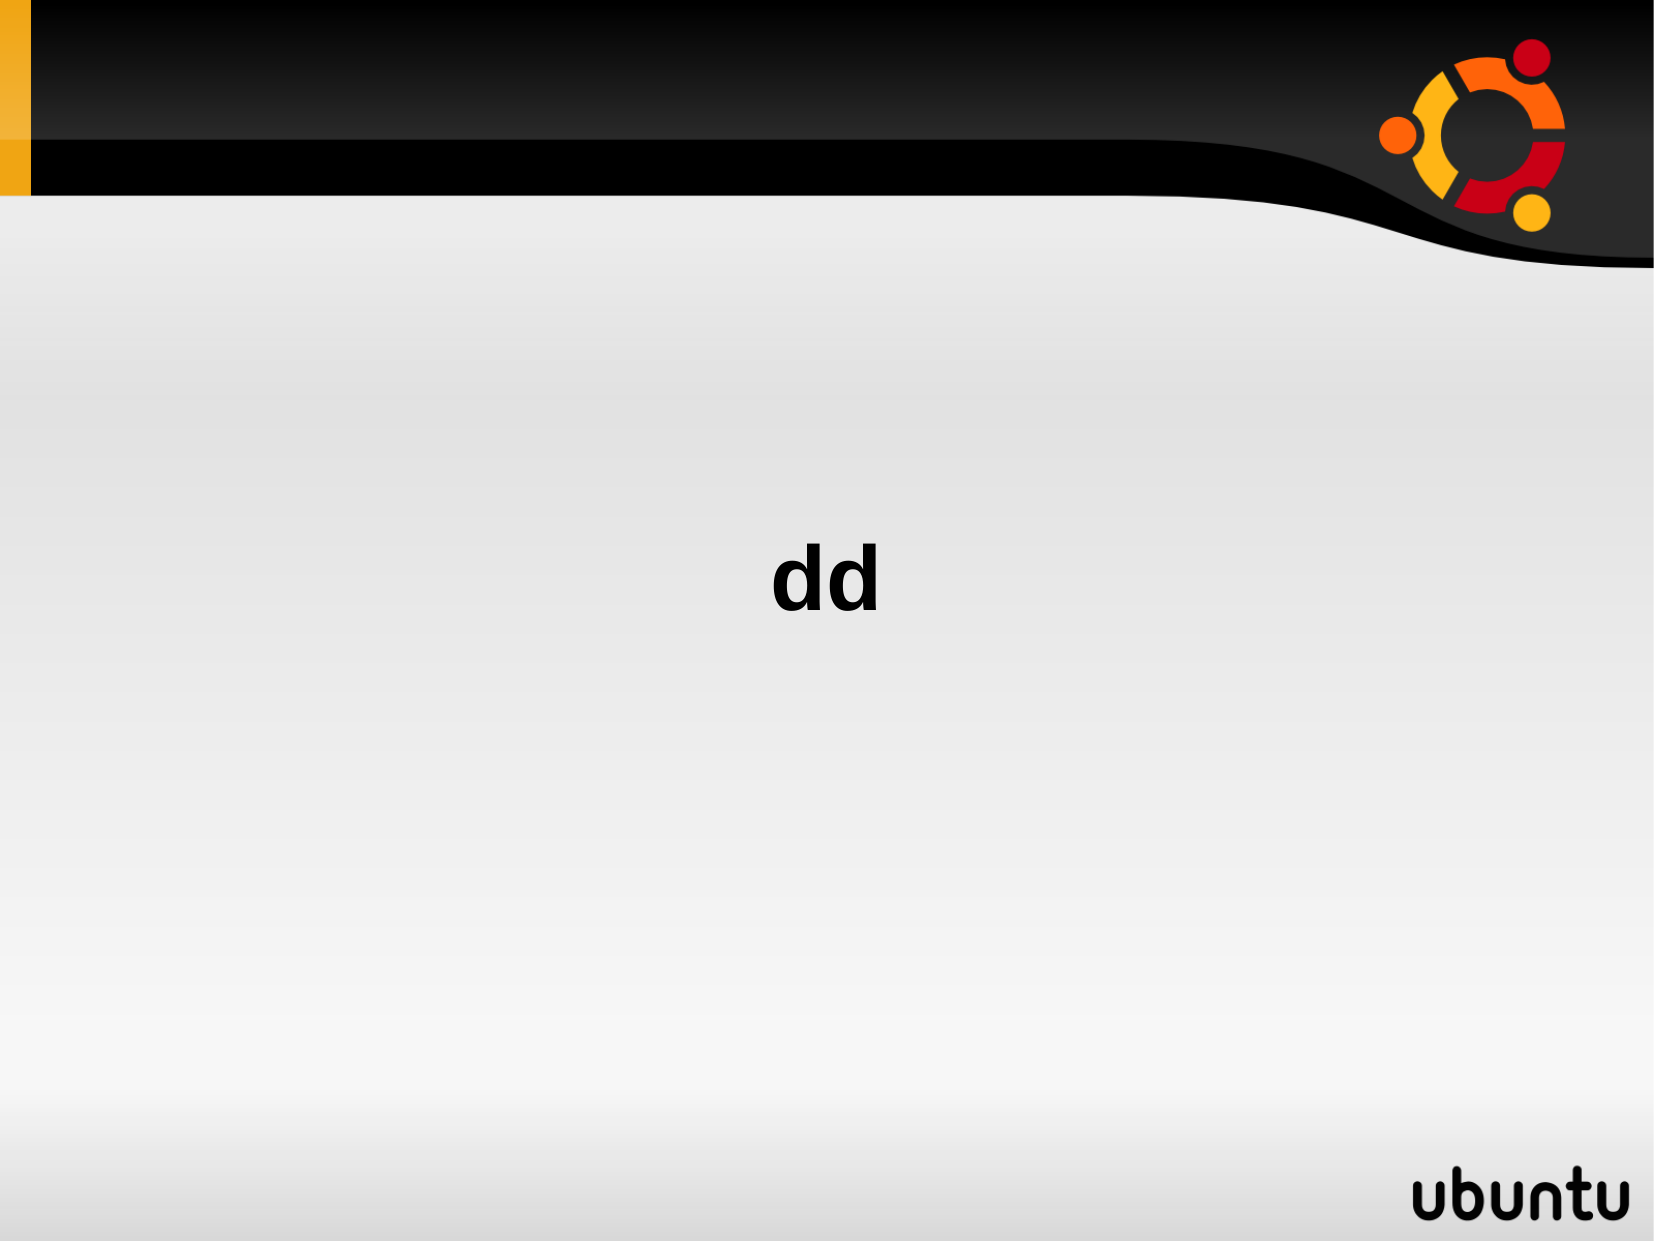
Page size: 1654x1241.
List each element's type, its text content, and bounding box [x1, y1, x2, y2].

title dd [82, 49, 1571, 1109]
picture [0, 0, 1654, 1241]
